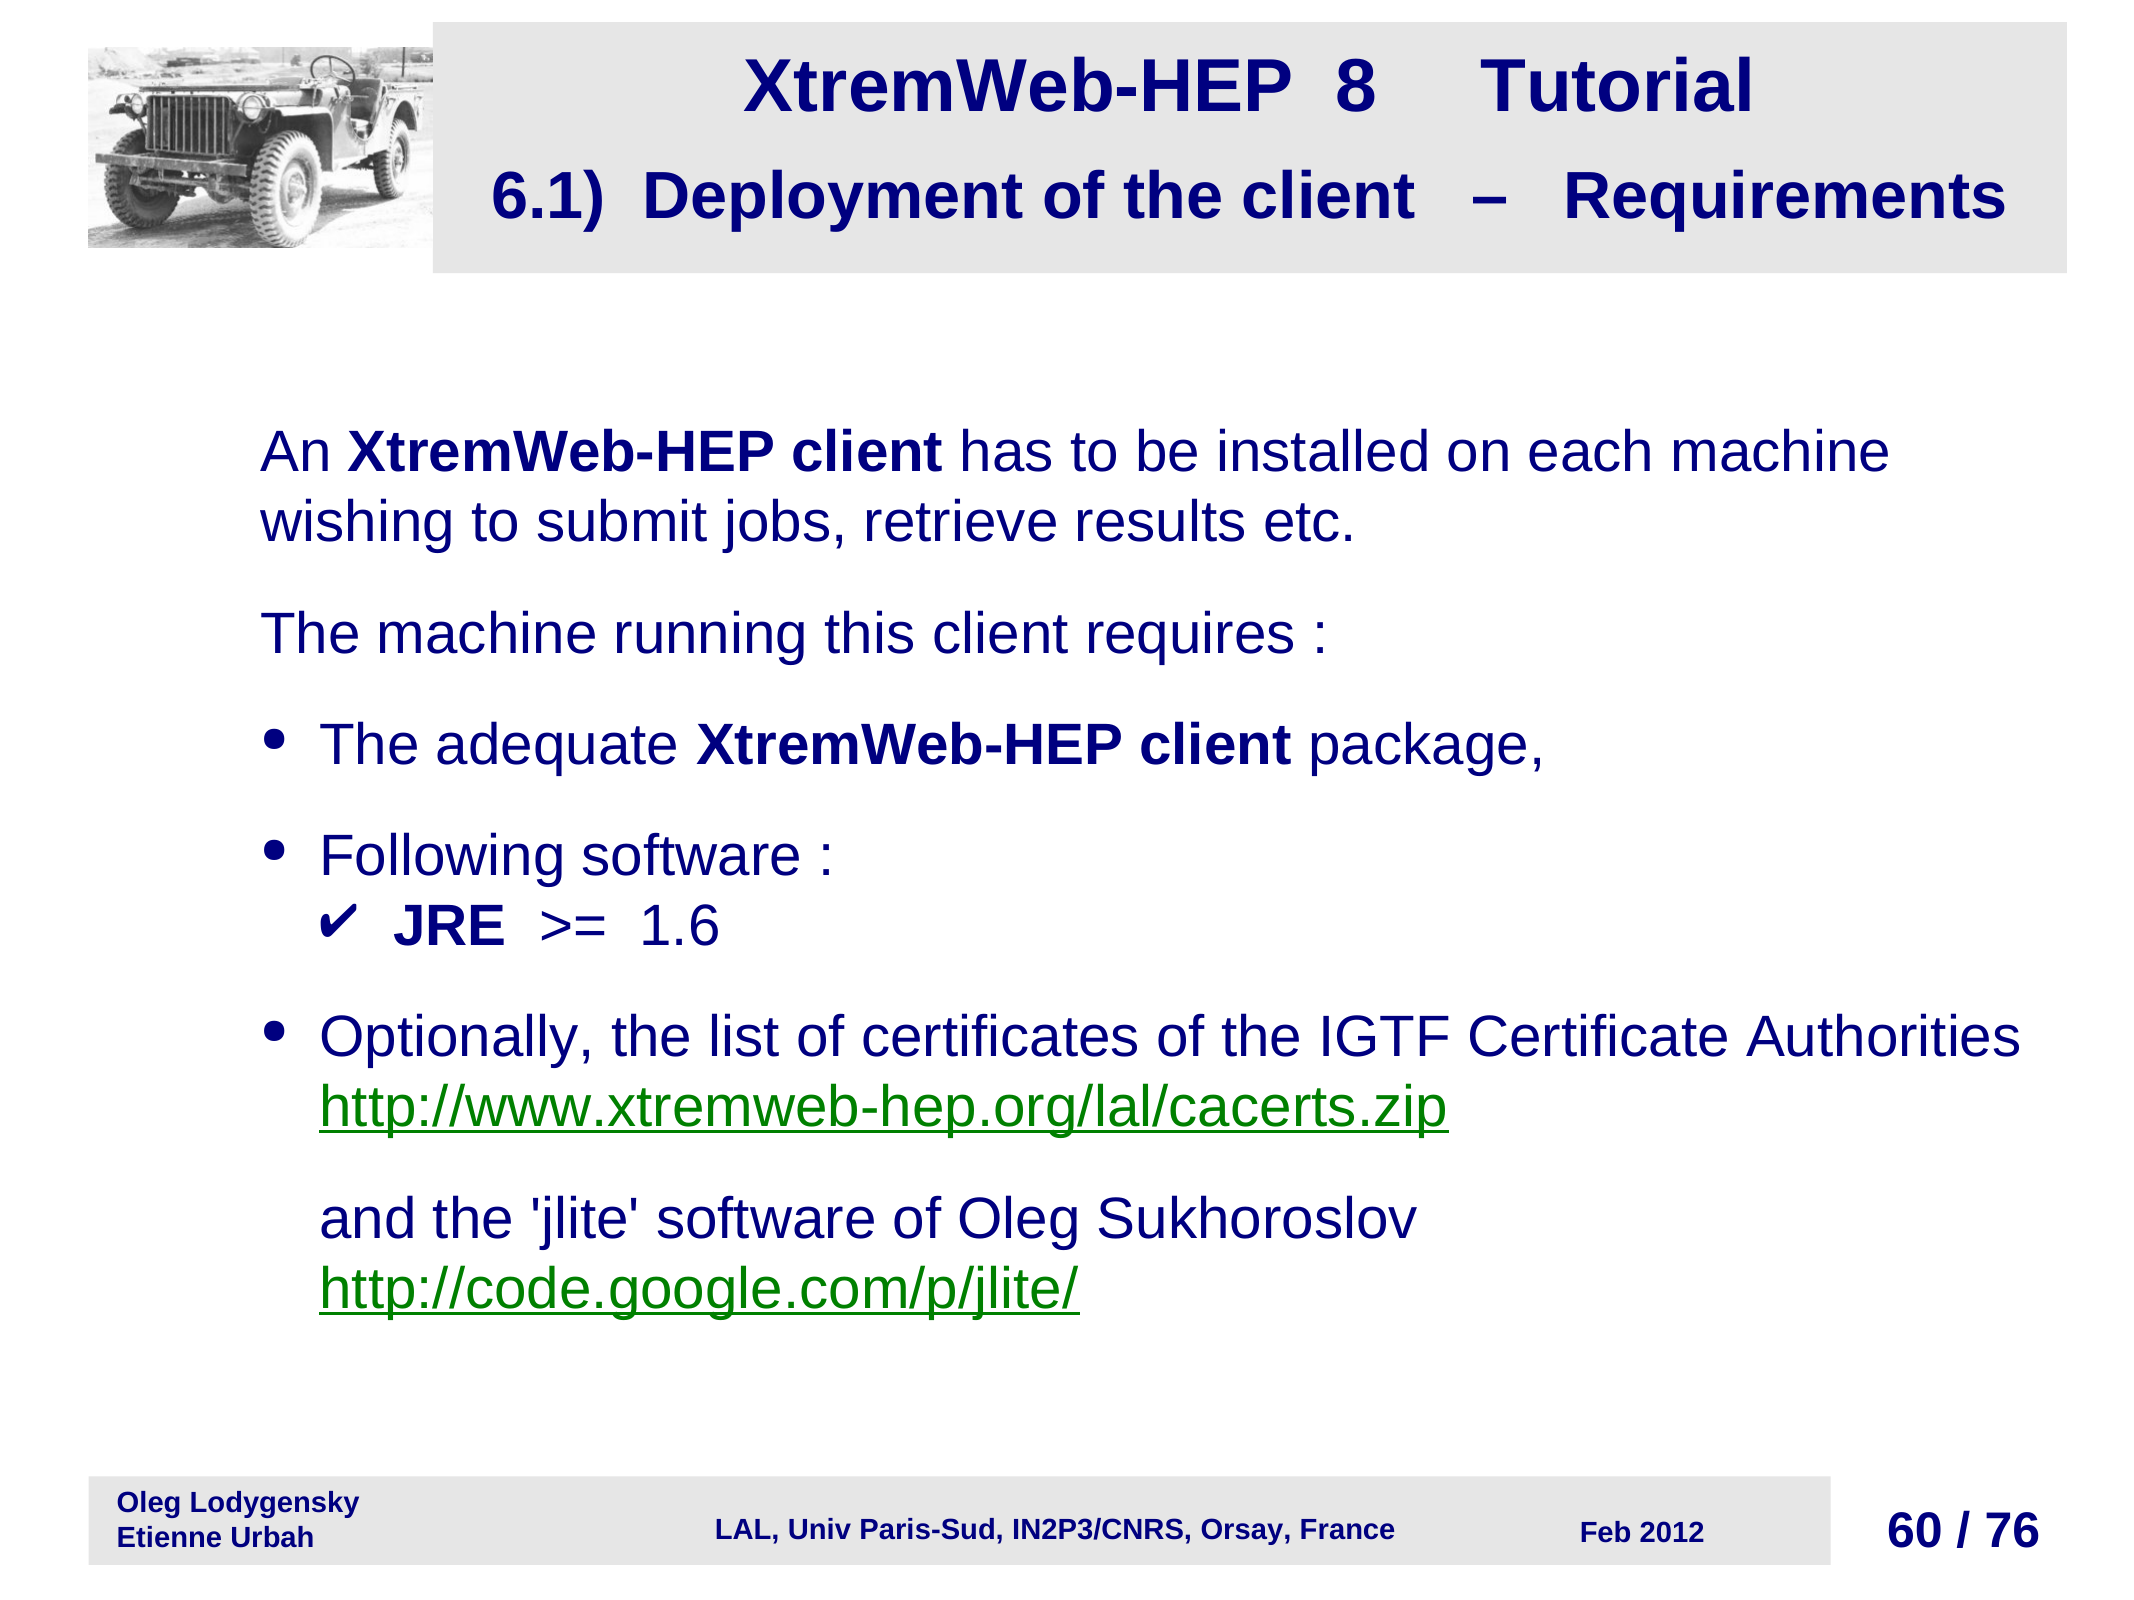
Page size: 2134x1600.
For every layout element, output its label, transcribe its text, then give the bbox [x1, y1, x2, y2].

title 6.1) Deployment of the client – Requirements [442, 118, 2067, 266]
text_box An XtremWeb-HEP client has to be installed on each machine wishing to submit jobs, retrieve results etc. The machine running this client requires : The adequate XtremWeb-HEP client package, Following software : JRE >= 1.6 Optionally, the list of certificates of the IGTF Certificate Authorities http://www.xtremweb-hep.org/lal/cacerts.zip and the 'jlite' software of Oleg Sukhoroslov http://code.google.com/p/jlite/ [250, 413, 2053, 1344]
picture [88, 47, 433, 248]
